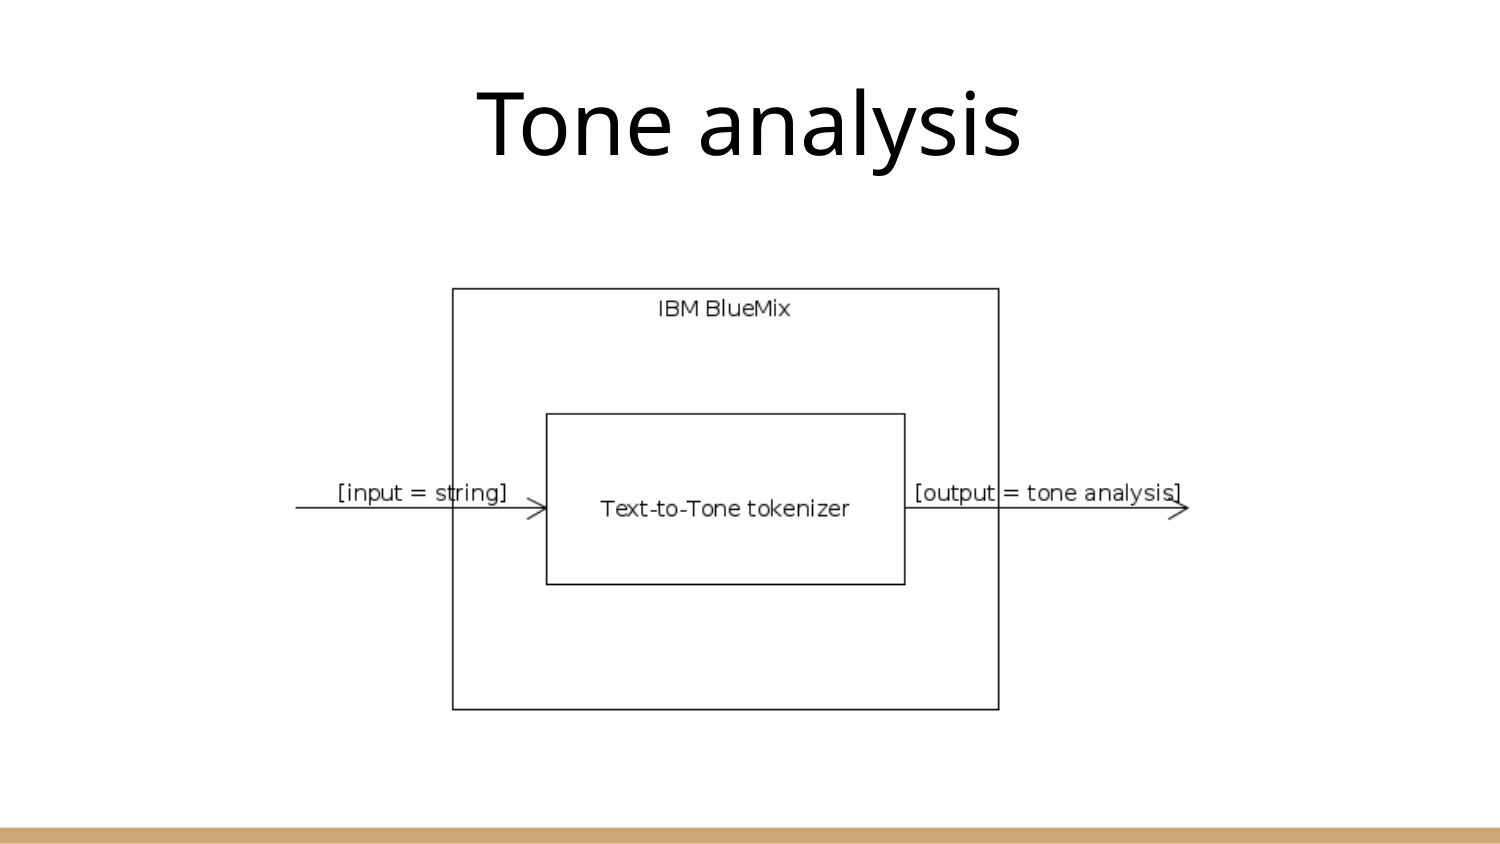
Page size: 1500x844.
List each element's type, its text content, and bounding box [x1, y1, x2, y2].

picture [249, 257, 1250, 742]
title Tone analysis [51, 51, 1449, 189]
